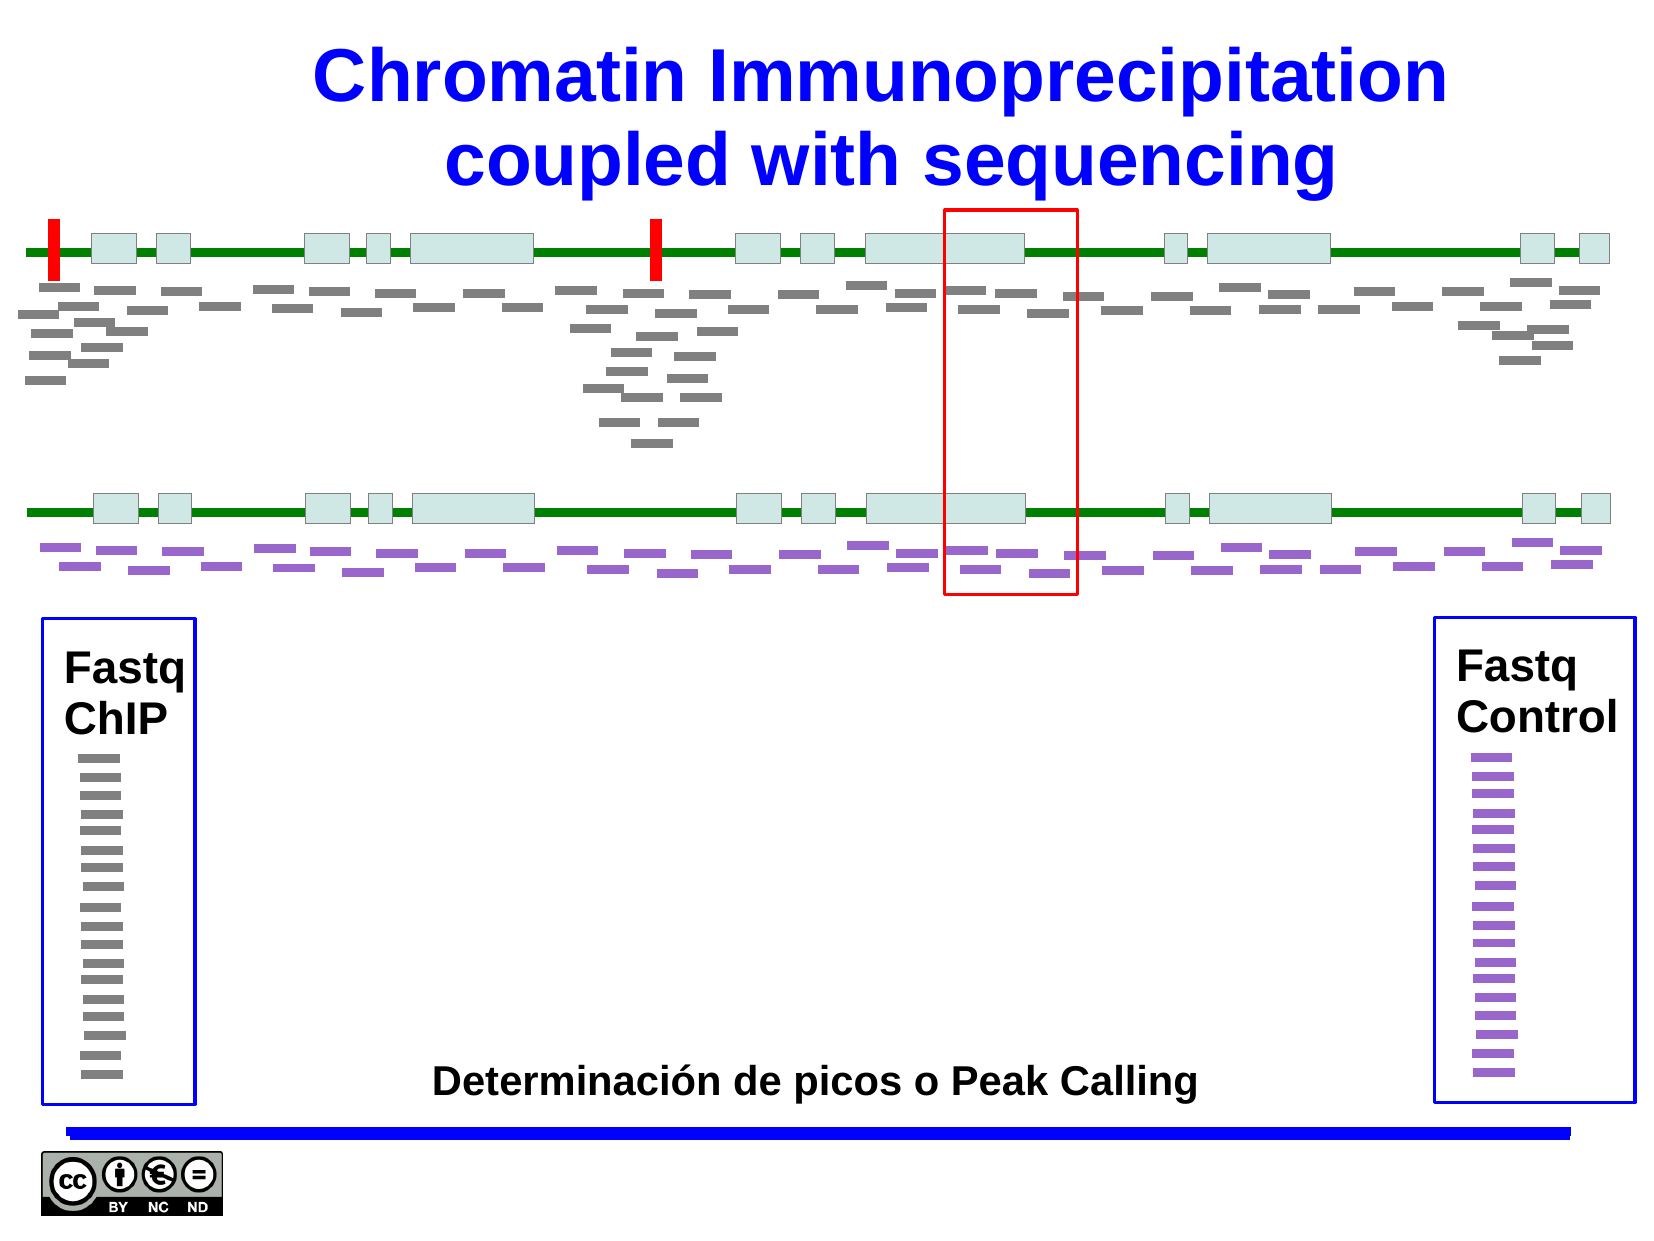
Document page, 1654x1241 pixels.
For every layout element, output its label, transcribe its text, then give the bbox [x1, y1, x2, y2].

text_box [91, 233, 137, 264]
text_box [1520, 233, 1555, 264]
picture [41, 1151, 223, 1216]
text_box [93, 493, 139, 524]
text_box [1207, 233, 1331, 264]
text_box [801, 493, 836, 524]
text_box [865, 210, 1078, 595]
text_box [366, 233, 391, 264]
text_box [158, 493, 192, 524]
text_box [1209, 493, 1332, 524]
text_box [305, 493, 351, 524]
title Chromatin Immunoprecipitation coupled with sequencing [147, 13, 1636, 222]
text_box [304, 233, 350, 264]
text_box [410, 233, 534, 264]
text_box [1165, 493, 1190, 524]
text_box [156, 233, 191, 264]
text_box [368, 493, 393, 524]
text_box [1434, 617, 1636, 1103]
text_box [735, 233, 781, 264]
text_box [800, 233, 835, 264]
text_box Fastq ChIP [49, 634, 214, 752]
text_box [42, 618, 196, 1105]
text_box [1581, 493, 1611, 524]
text_box [1522, 493, 1556, 524]
text_box Determinación de picos o Peak Calling [417, 1050, 1603, 1112]
text_box Fastq Control [1441, 632, 1634, 750]
text_box [1579, 233, 1610, 264]
text_box [736, 493, 782, 524]
text_box [1164, 233, 1188, 264]
text_box [412, 493, 535, 524]
